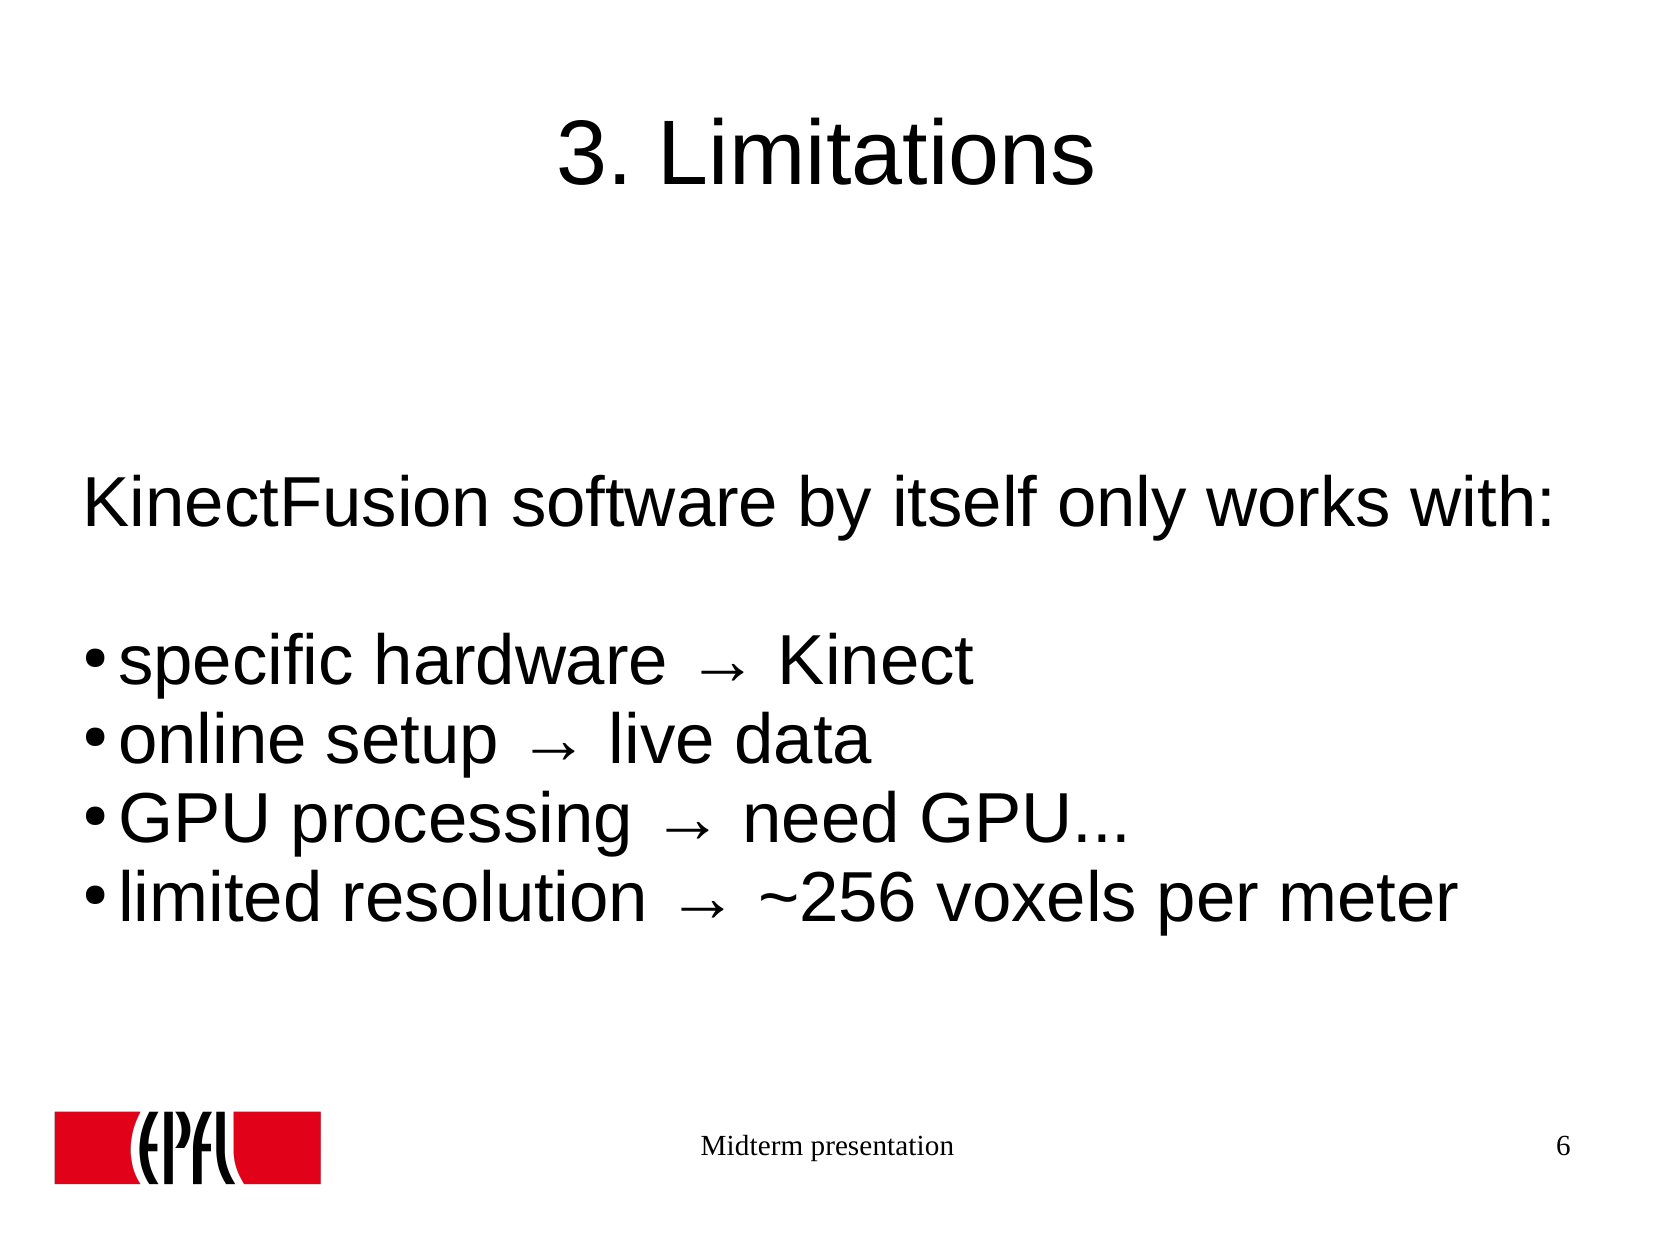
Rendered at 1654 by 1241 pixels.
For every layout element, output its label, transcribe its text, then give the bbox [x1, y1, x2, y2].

subtitle KinectFusion software by itself only works with: specific hardware → Kinect online setup → live data GPU processing → need GPU... limited resolution → ~256 voxels per meter [82, 290, 1571, 1109]
title 3. Limitations [82, 49, 1571, 257]
picture [47, 1104, 328, 1193]
